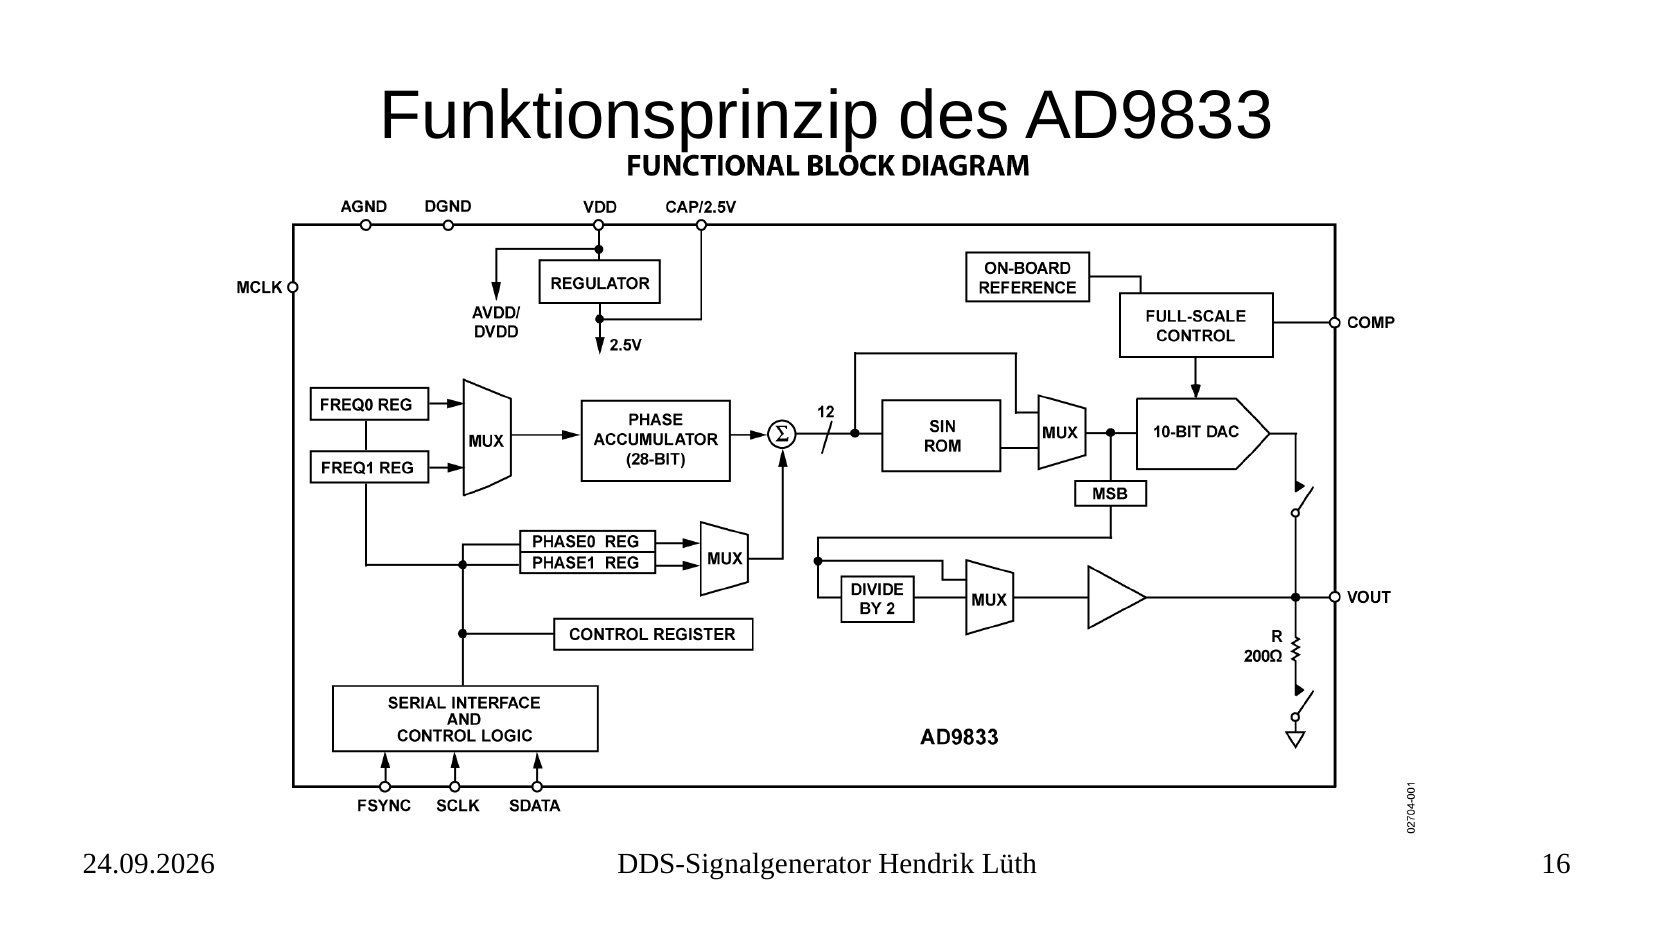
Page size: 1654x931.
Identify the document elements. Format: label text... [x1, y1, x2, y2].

picture [212, 193, 1427, 839]
title Funktionsprinzip des AD9833 [82, 36, 1571, 193]
